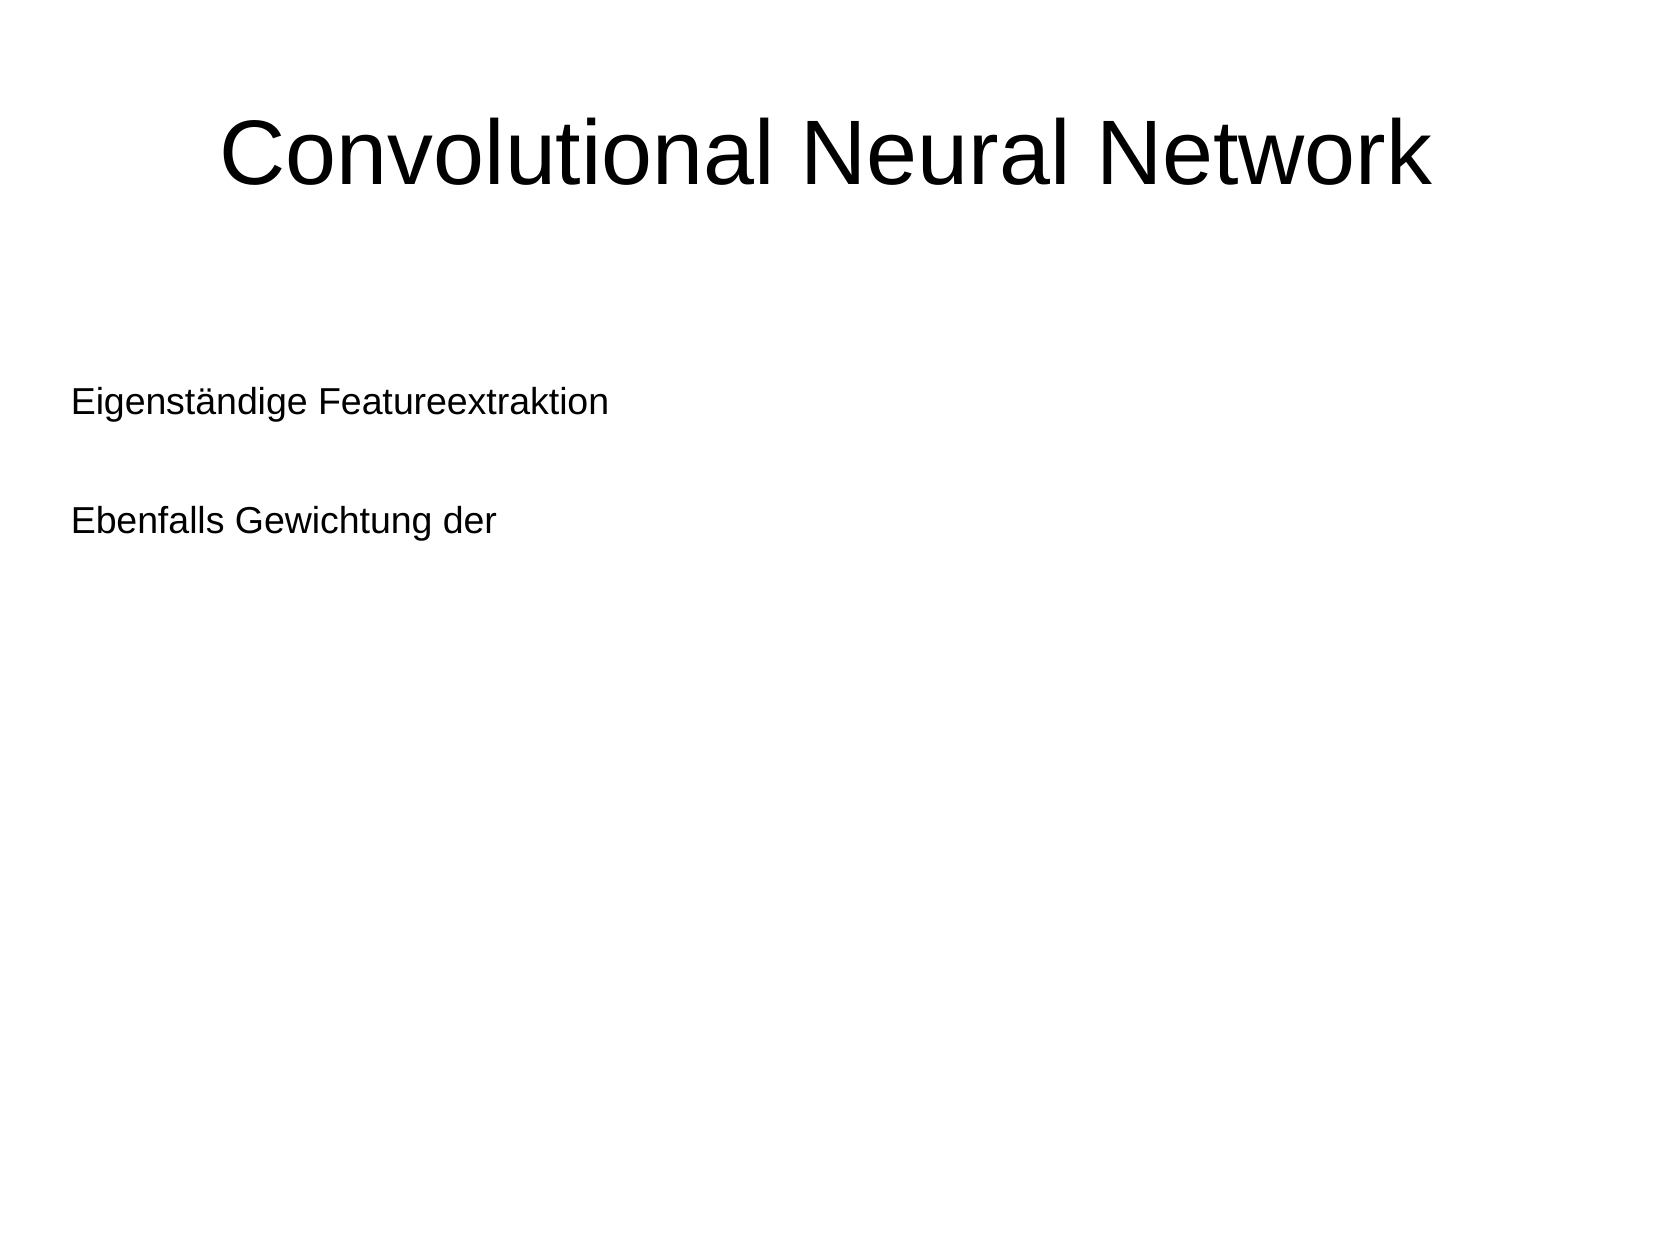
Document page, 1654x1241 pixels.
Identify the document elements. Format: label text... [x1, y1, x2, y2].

title Convolutional Neural Network [82, 49, 1571, 257]
subtitle Eigenständige Featureextraktion Ebenfalls Gewichtung der [70, 211, 1560, 1212]
